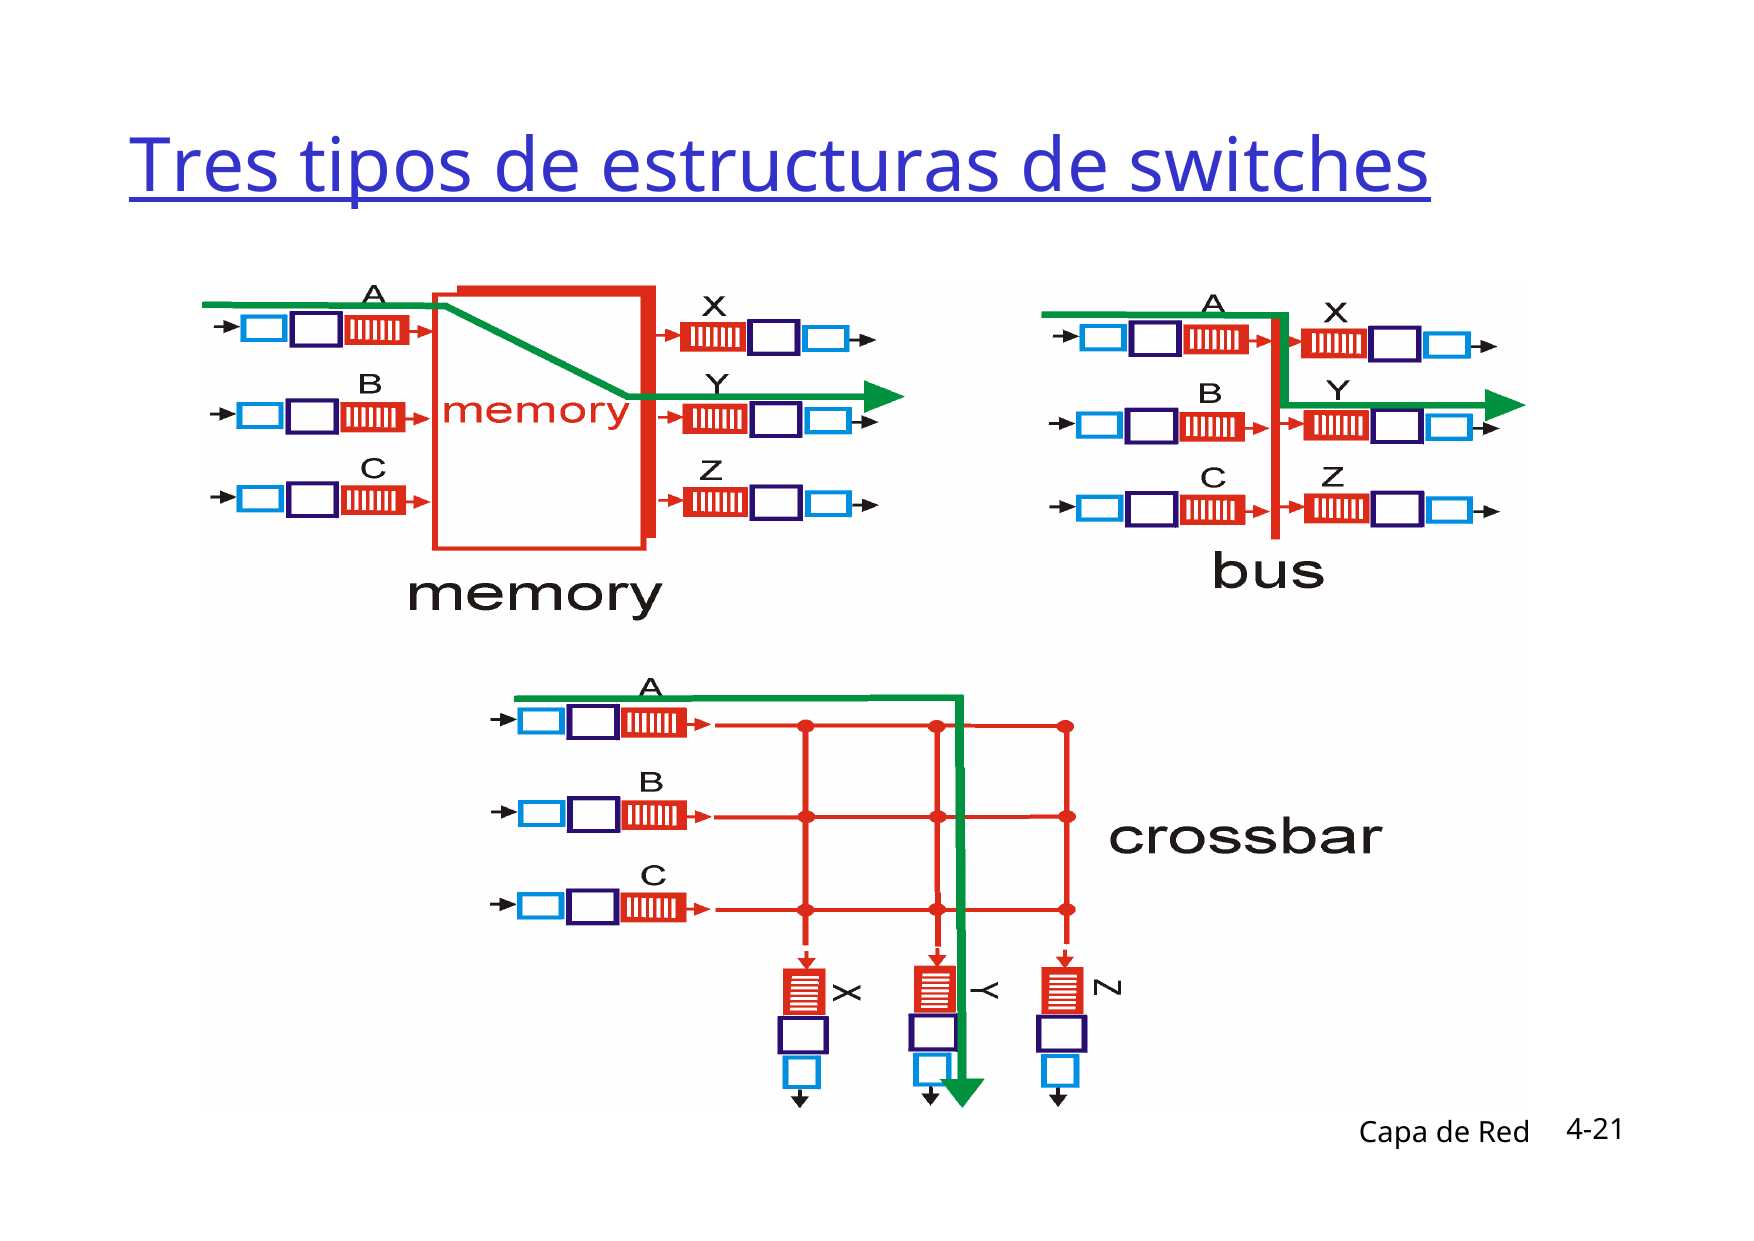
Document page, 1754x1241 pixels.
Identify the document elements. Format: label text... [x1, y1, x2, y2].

title Tres tipos de estructuras de switches [114, 74, 1637, 252]
picture [202, 285, 1526, 1108]
